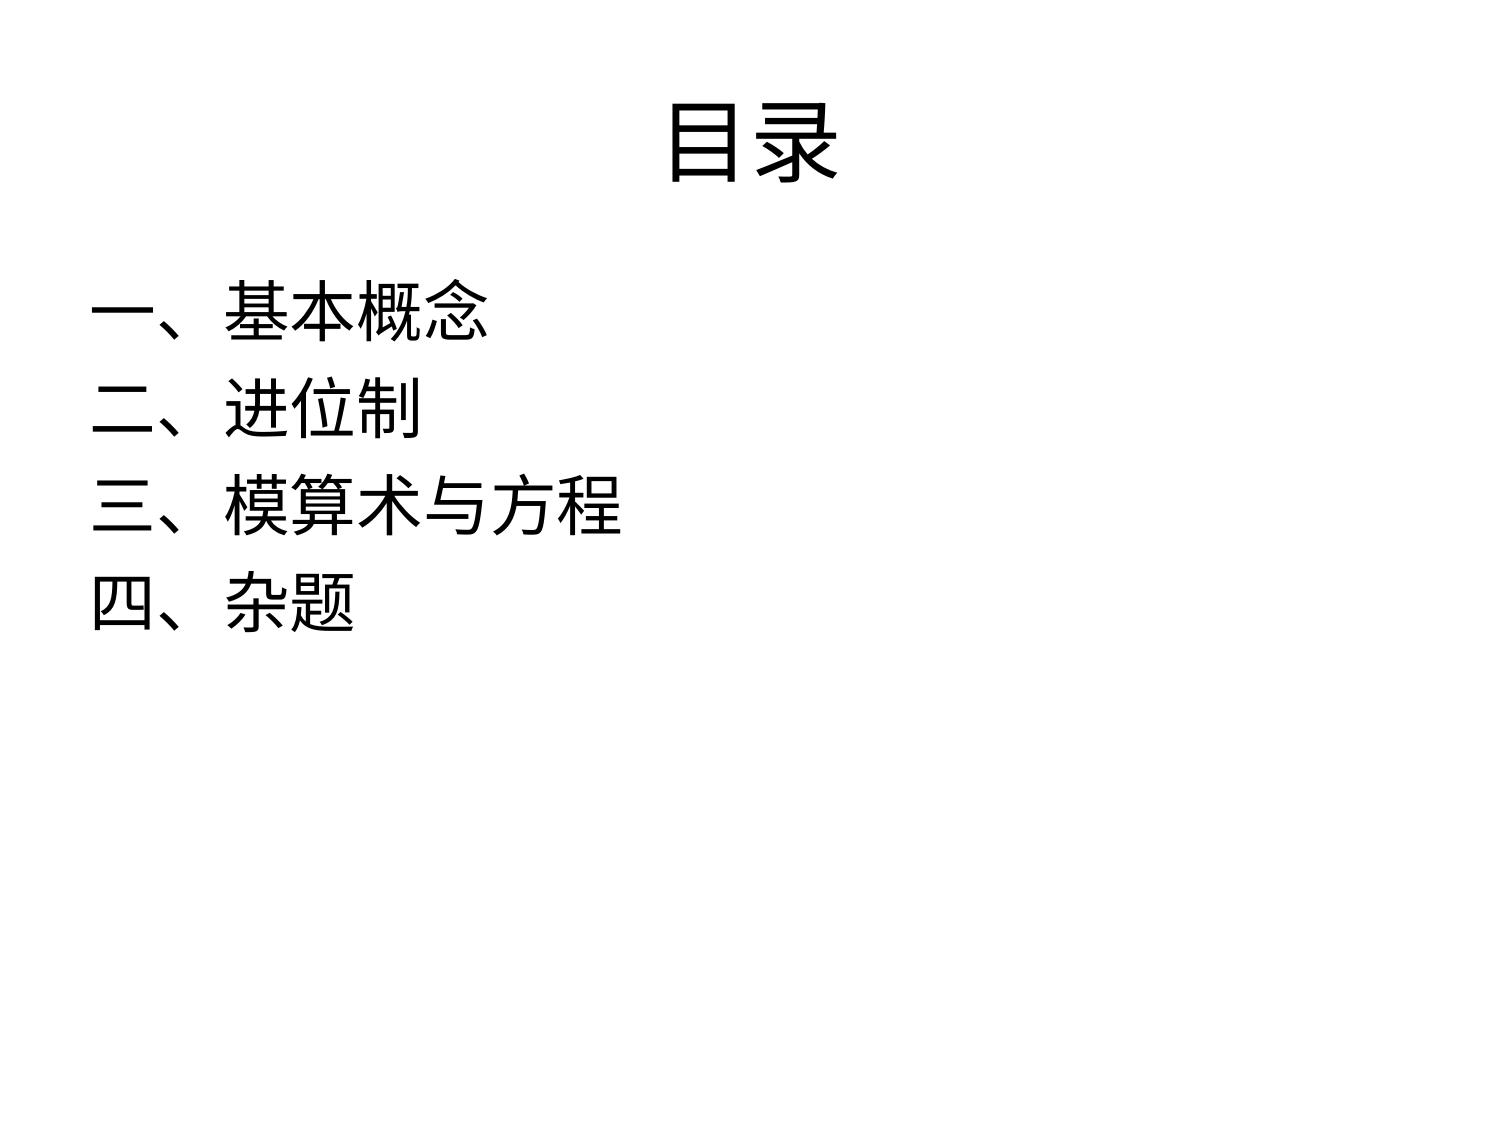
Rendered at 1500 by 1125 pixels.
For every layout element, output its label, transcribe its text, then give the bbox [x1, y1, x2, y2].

list 一、基本概念 二、进位制 三、模算术与方程 四、杂题 [75, 262, 1426, 1006]
title 目录 [75, 45, 1426, 233]
